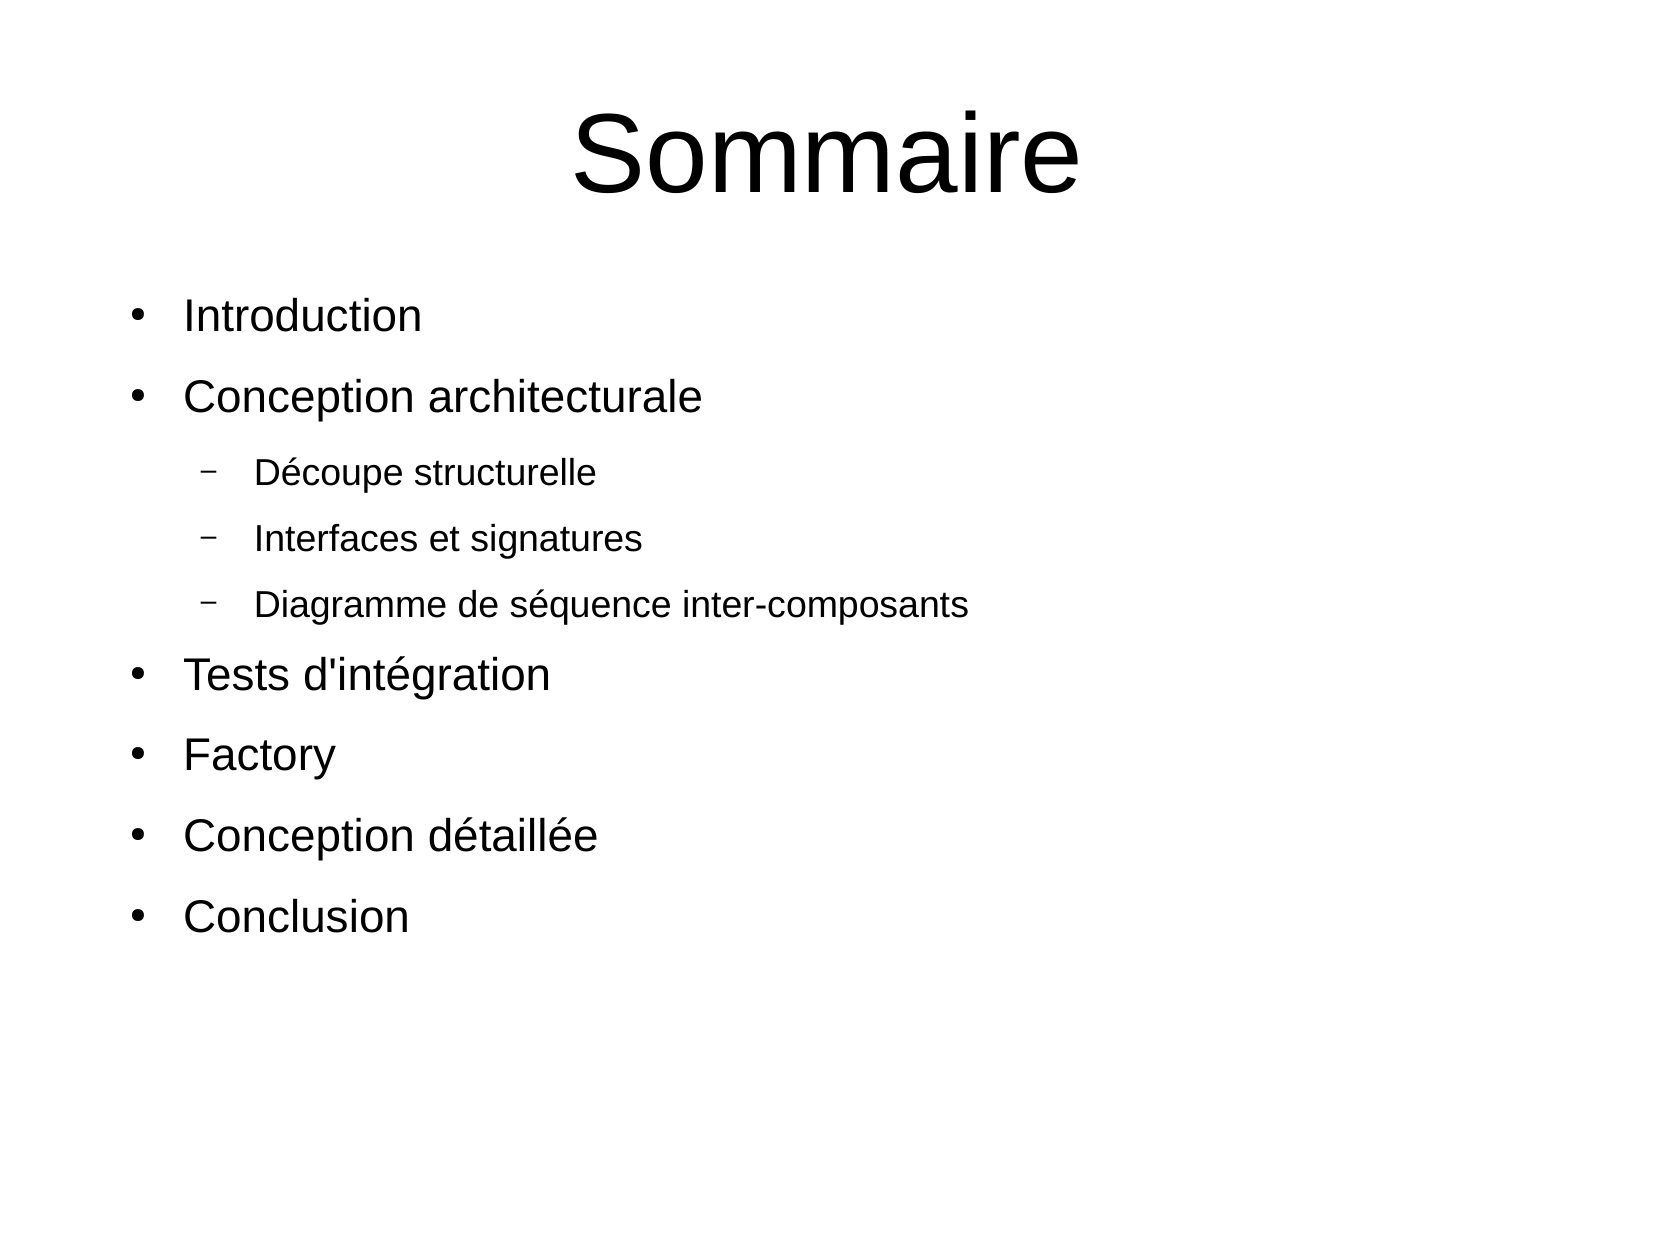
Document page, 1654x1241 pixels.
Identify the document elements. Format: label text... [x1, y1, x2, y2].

title Sommaire [82, 49, 1571, 257]
list Introduction Conception architecturale Découpe structurelle Interfaces et signatures Diagramme de séquence inter-composants Tests d'intégration Factory Conception détaillée Conclusion [112, 290, 1601, 1010]
